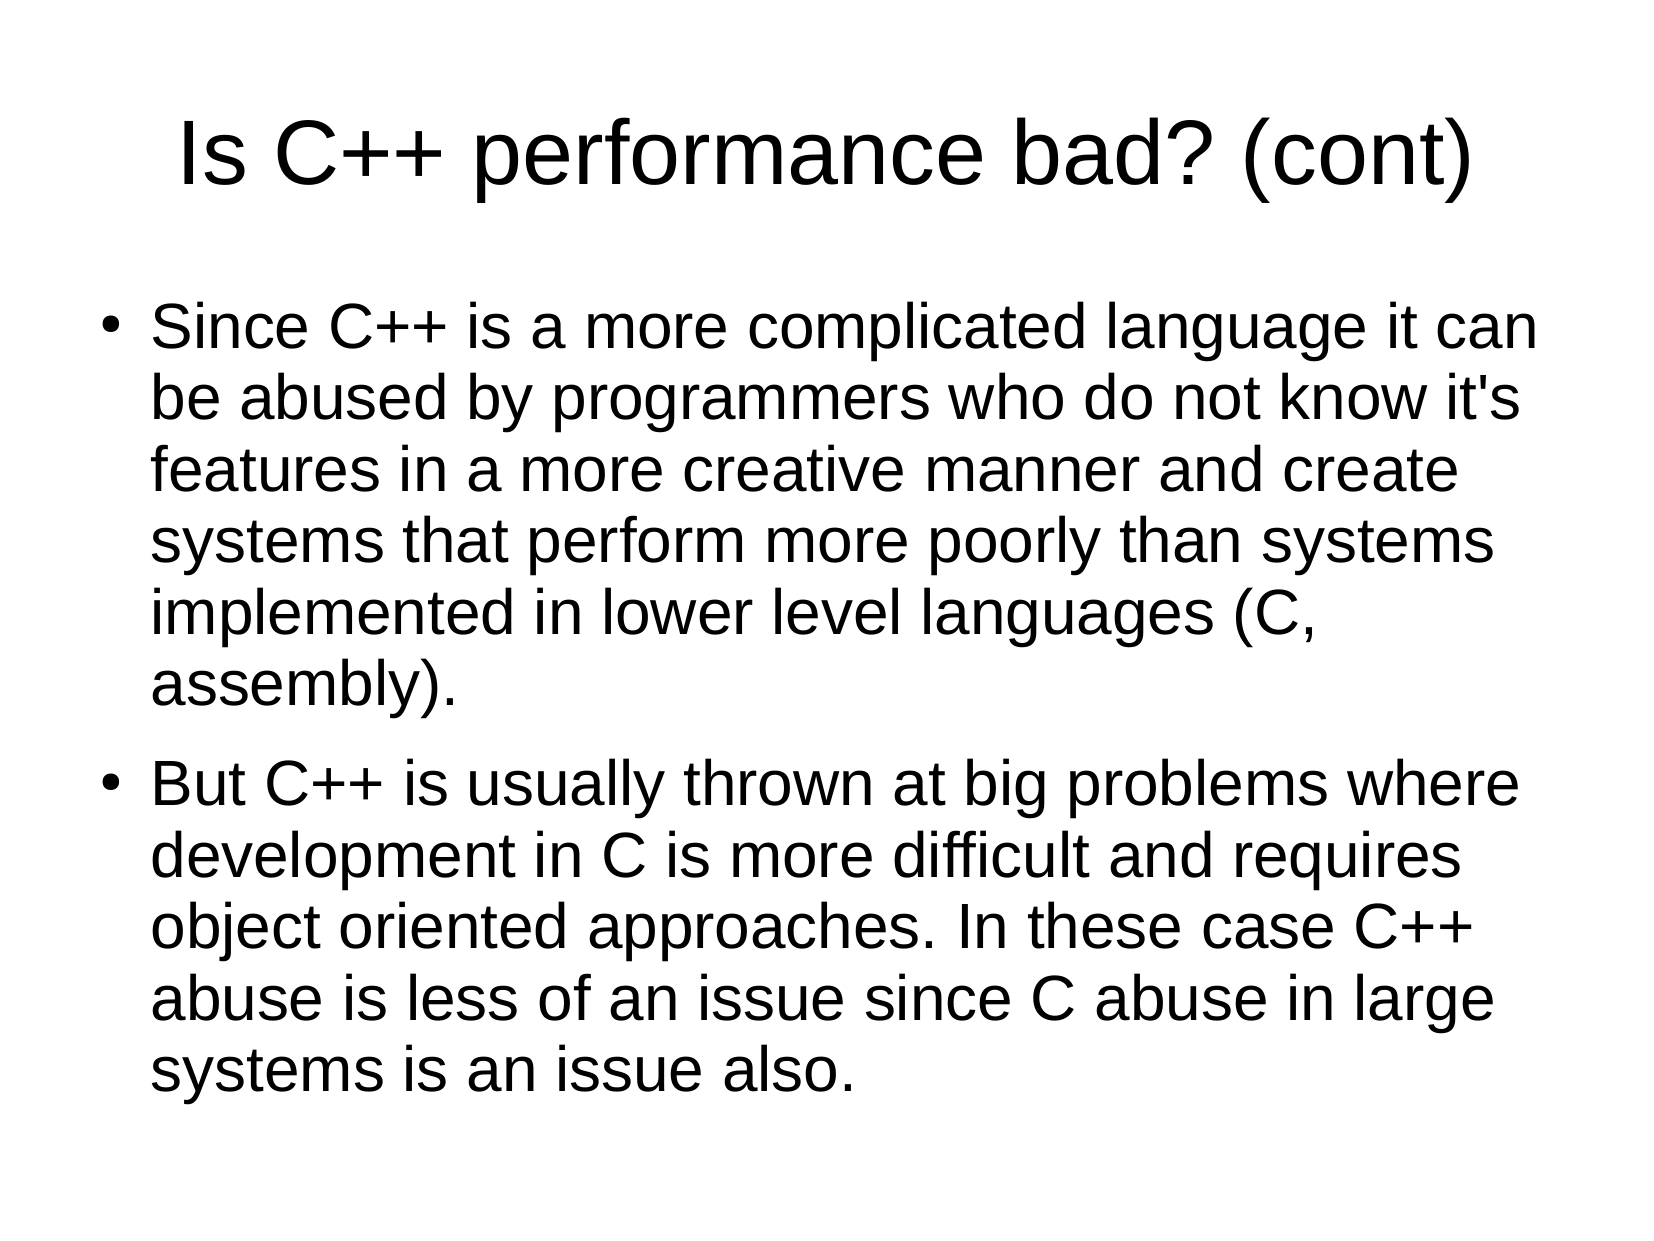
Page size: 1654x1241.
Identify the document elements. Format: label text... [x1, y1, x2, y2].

list Since C++ is a more complicated language it can be abused by programmers who do not know it's features in a more creative manner and create systems that perform more poorly than systems implemented in lower level languages (C, assembly). But C++ is usually thrown at big problems where development in C is more difficult and requires object oriented approaches. In these case C++ abuse is less of an issue since C abuse in large systems is an issue also. [82, 290, 1571, 1109]
title Is C++ performance bad? (cont) [82, 49, 1571, 257]
